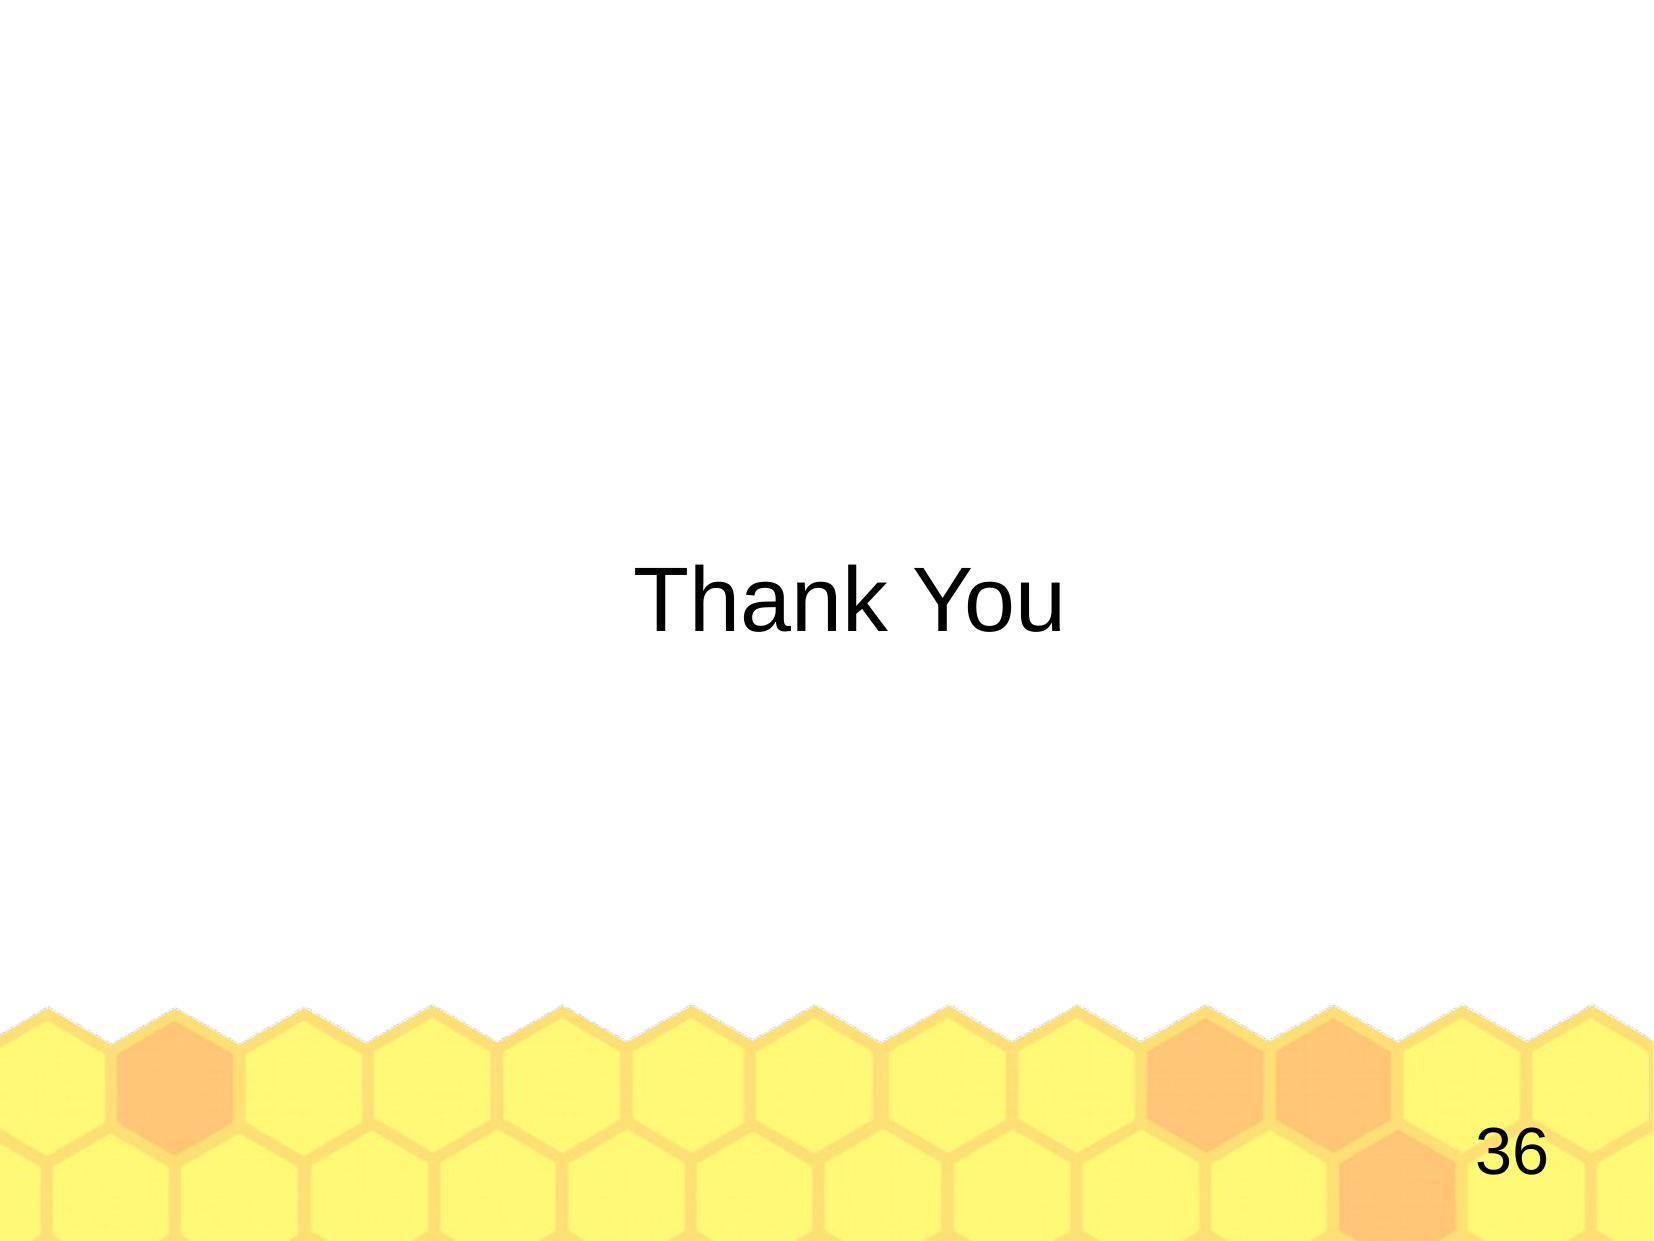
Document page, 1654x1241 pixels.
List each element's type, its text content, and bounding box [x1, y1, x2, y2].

text_box 36 [1417, 1062, 1607, 1241]
picture [0, 1001, 1654, 1241]
title Thank You [106, 496, 1595, 704]
